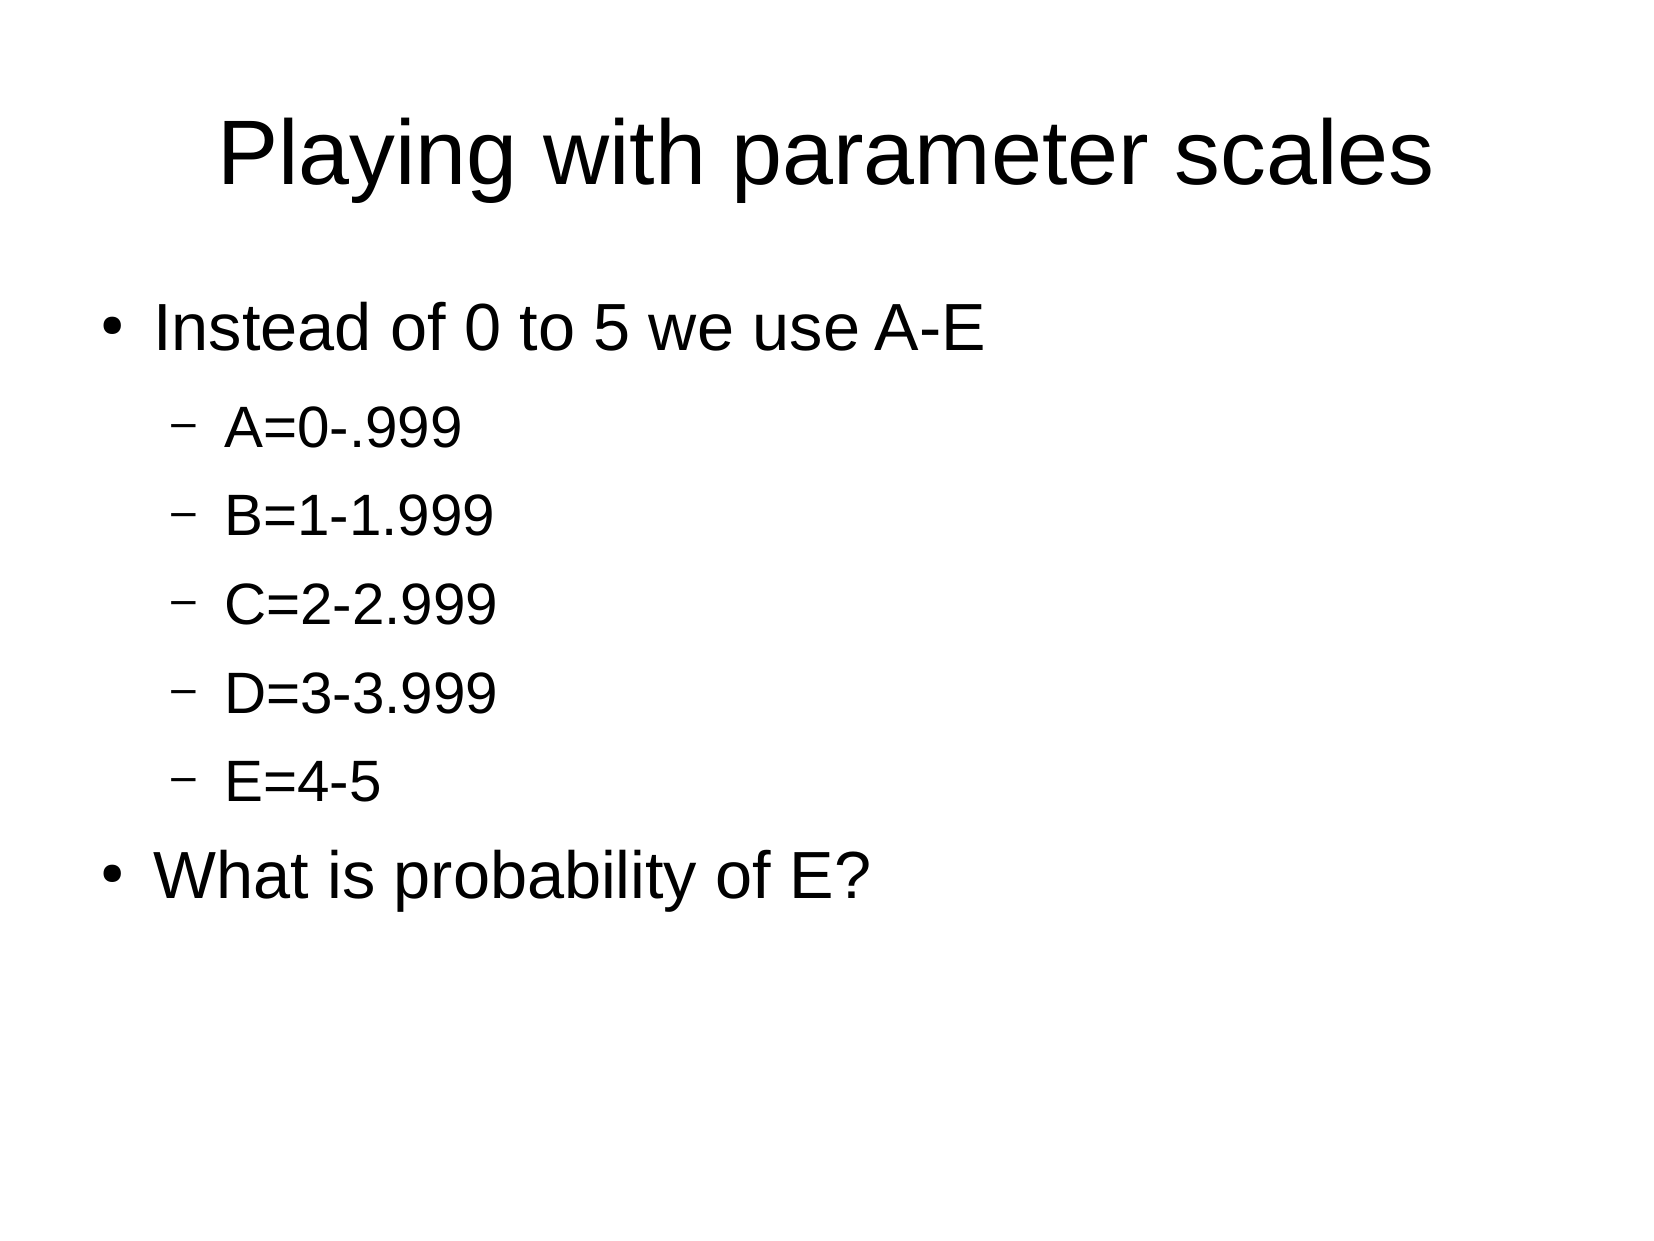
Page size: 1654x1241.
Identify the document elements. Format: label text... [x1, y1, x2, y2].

list Instead of 0 to 5 we use A-E A=0-.999 B=1-1.999 C=2-2.999 D=3-3.999 E=4-5 What is probability of E? [82, 290, 1571, 1109]
title Playing with parameter scales [82, 49, 1571, 257]
